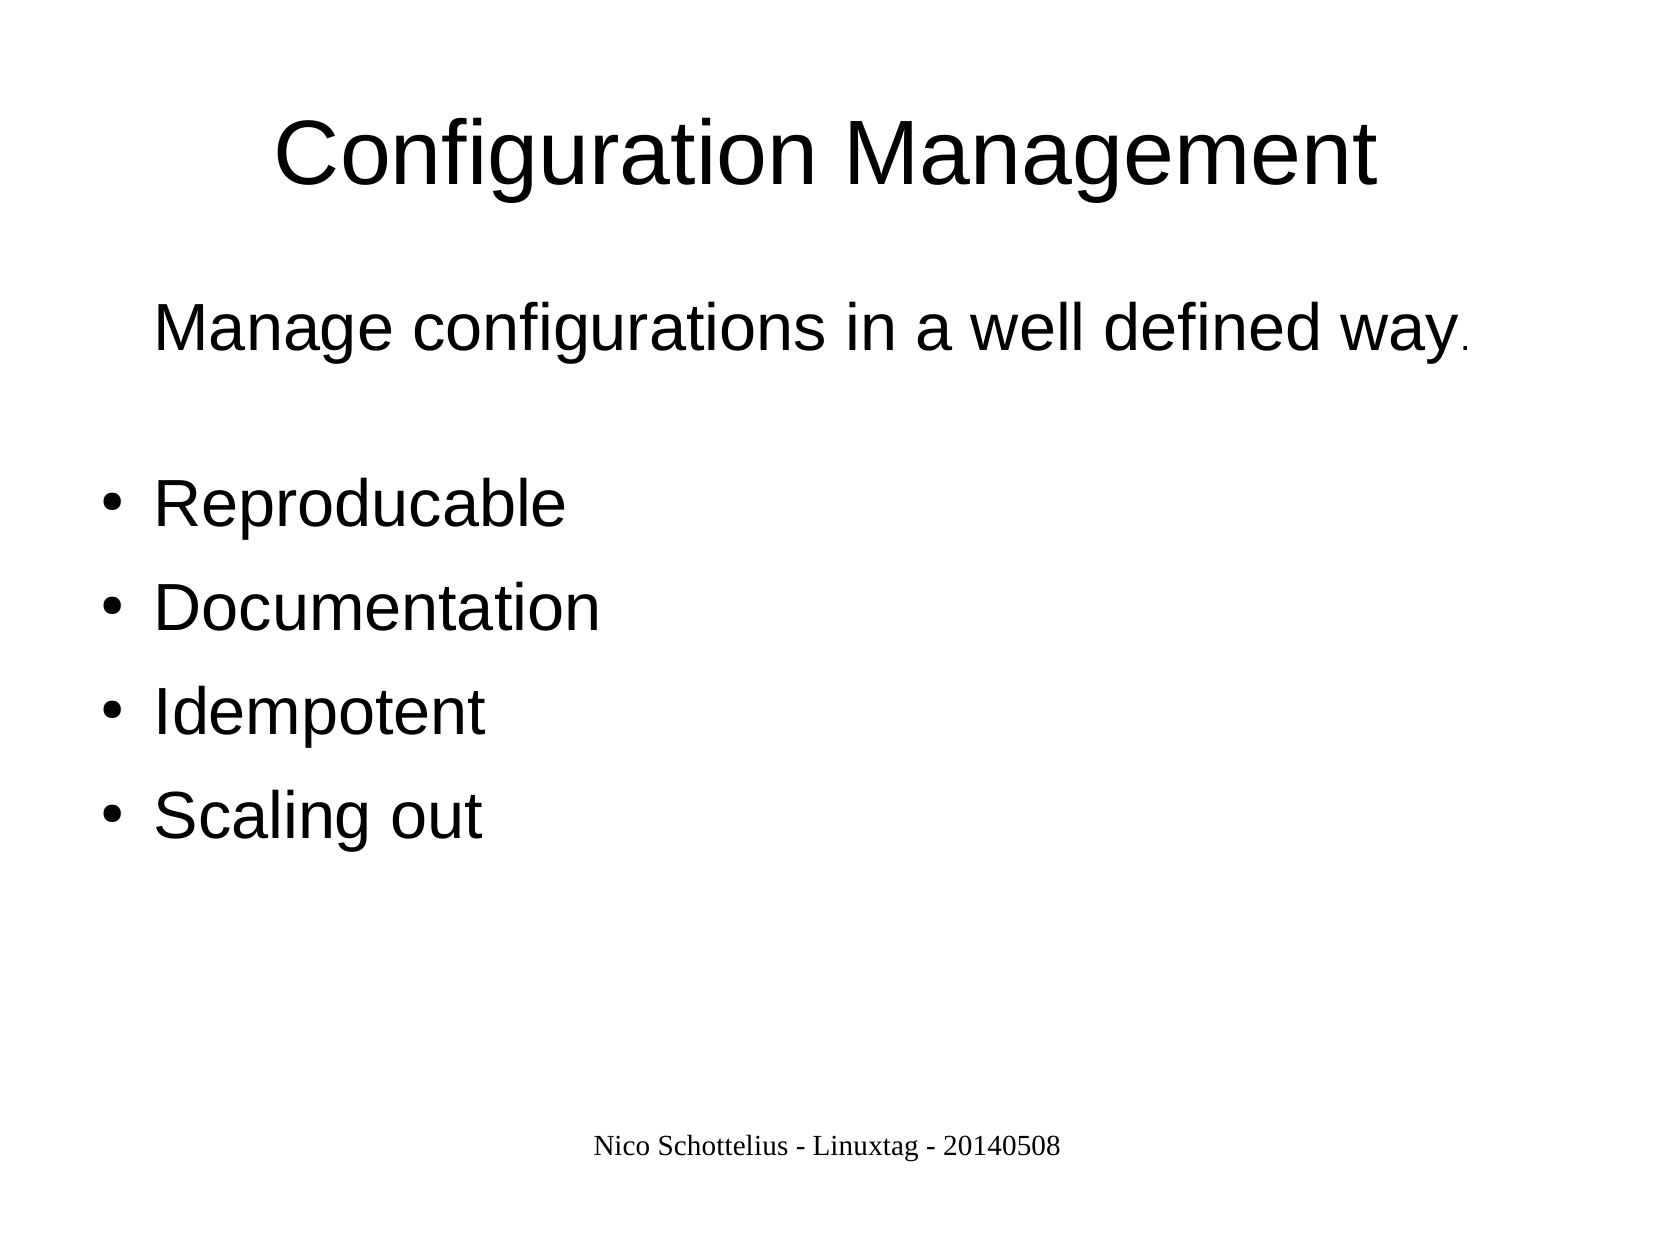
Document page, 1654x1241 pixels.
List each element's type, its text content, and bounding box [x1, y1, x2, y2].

title Configuration Management [82, 49, 1571, 257]
list Manage configurations in a well defined way. Reproducable Documentation Idempotent Scaling out [82, 290, 1538, 977]
